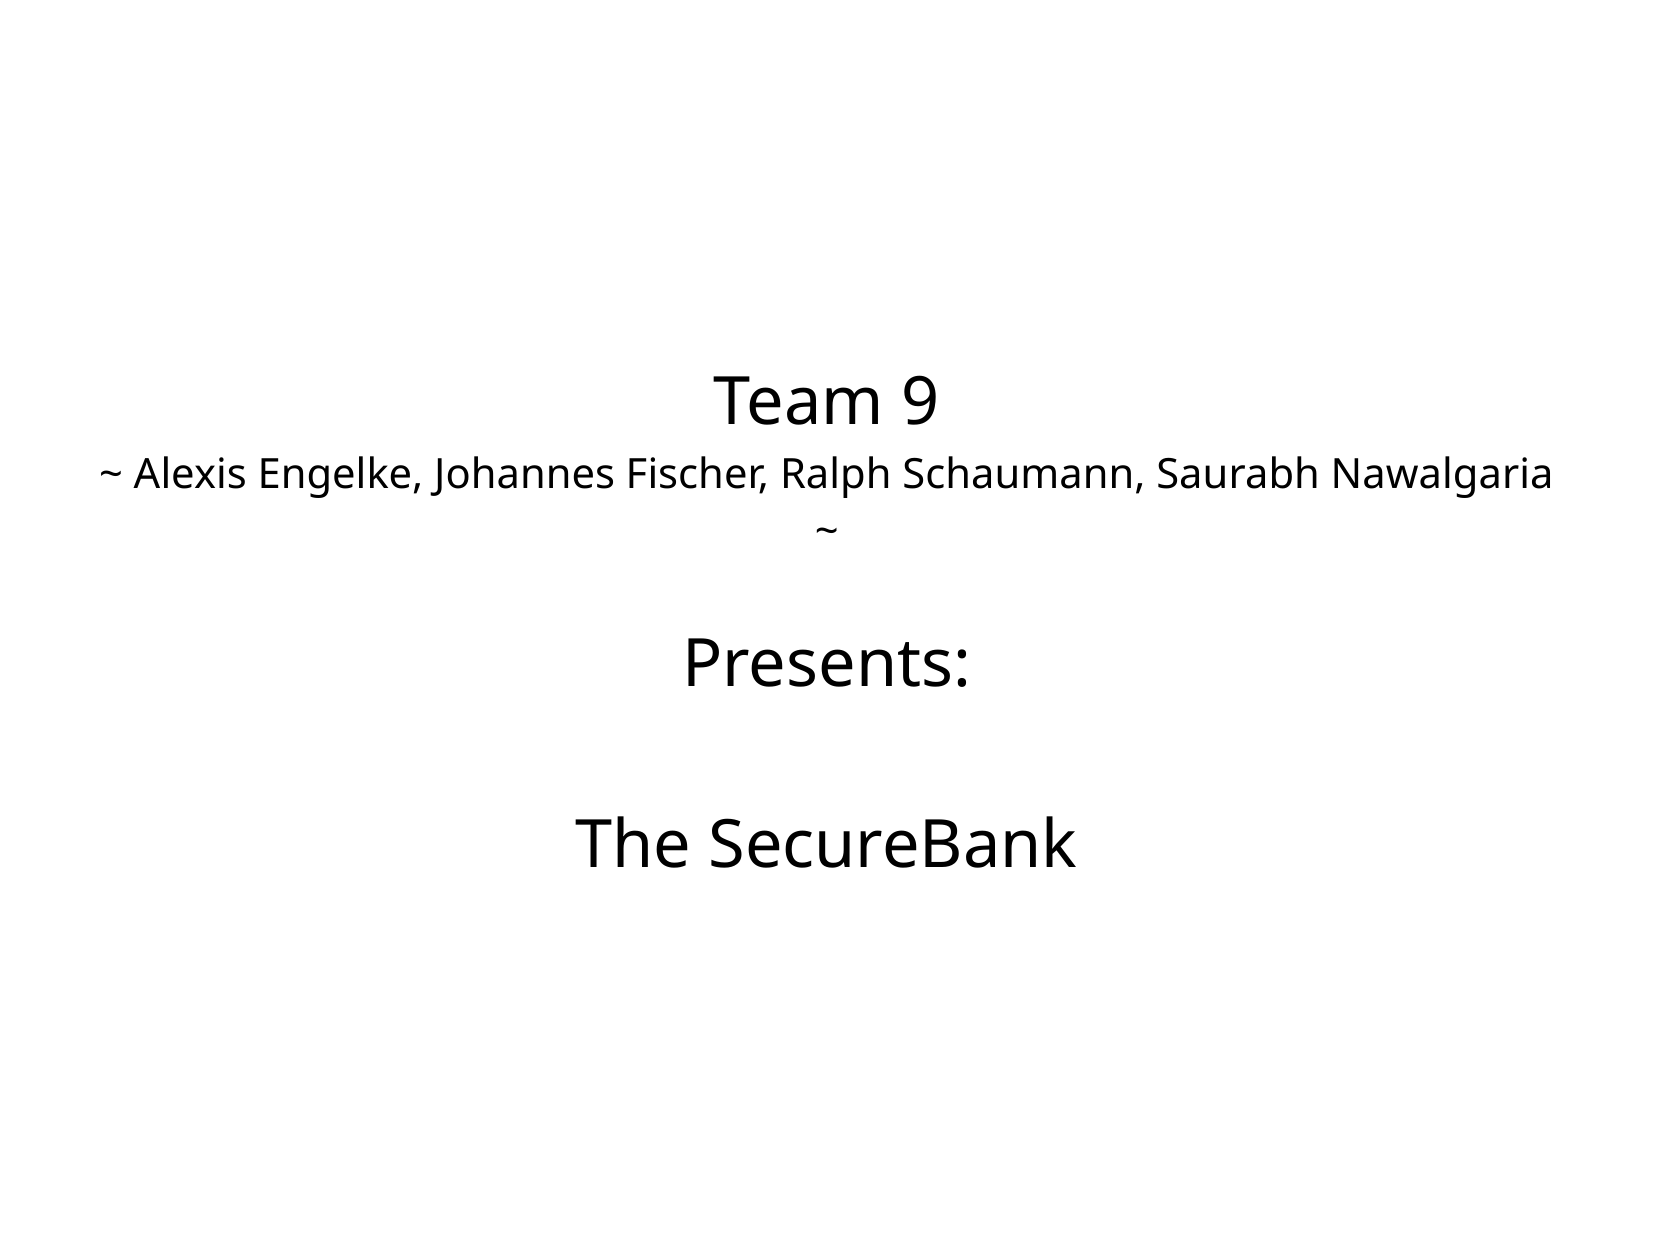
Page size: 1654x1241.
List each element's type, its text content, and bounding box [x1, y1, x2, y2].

subtitle Team 9 ~ Alexis Engelke, Johannes Fischer, Ralph Schaumann, Saurabh Nawalgaria ~ Presents: The SecureBank [82, 49, 1571, 1010]
